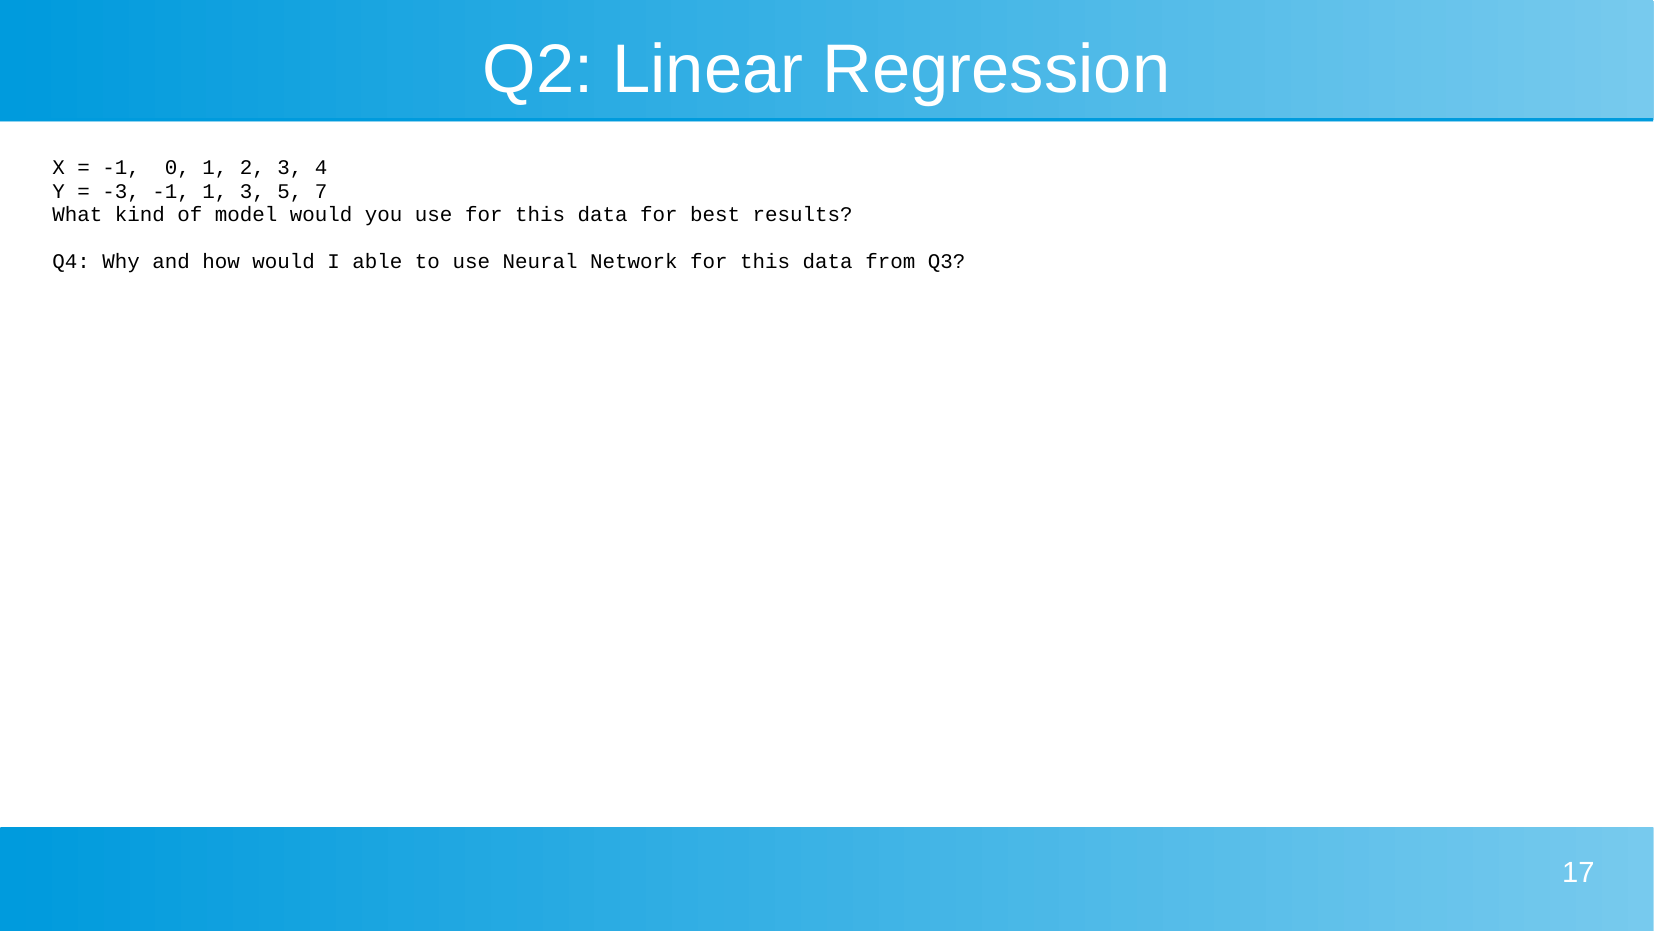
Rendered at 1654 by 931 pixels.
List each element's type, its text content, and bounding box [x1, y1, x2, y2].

title Q2: Linear Regression [59, 29, 1595, 108]
text_box X = -1, 0, 1, 2, 3, 4 Y = -3, -1, 1, 3, 5, 7 What kind of model would you use for this data for best results? Q4: Why and how would I able to use Neural Network for this data from Q3? [37, 150, 1576, 676]
